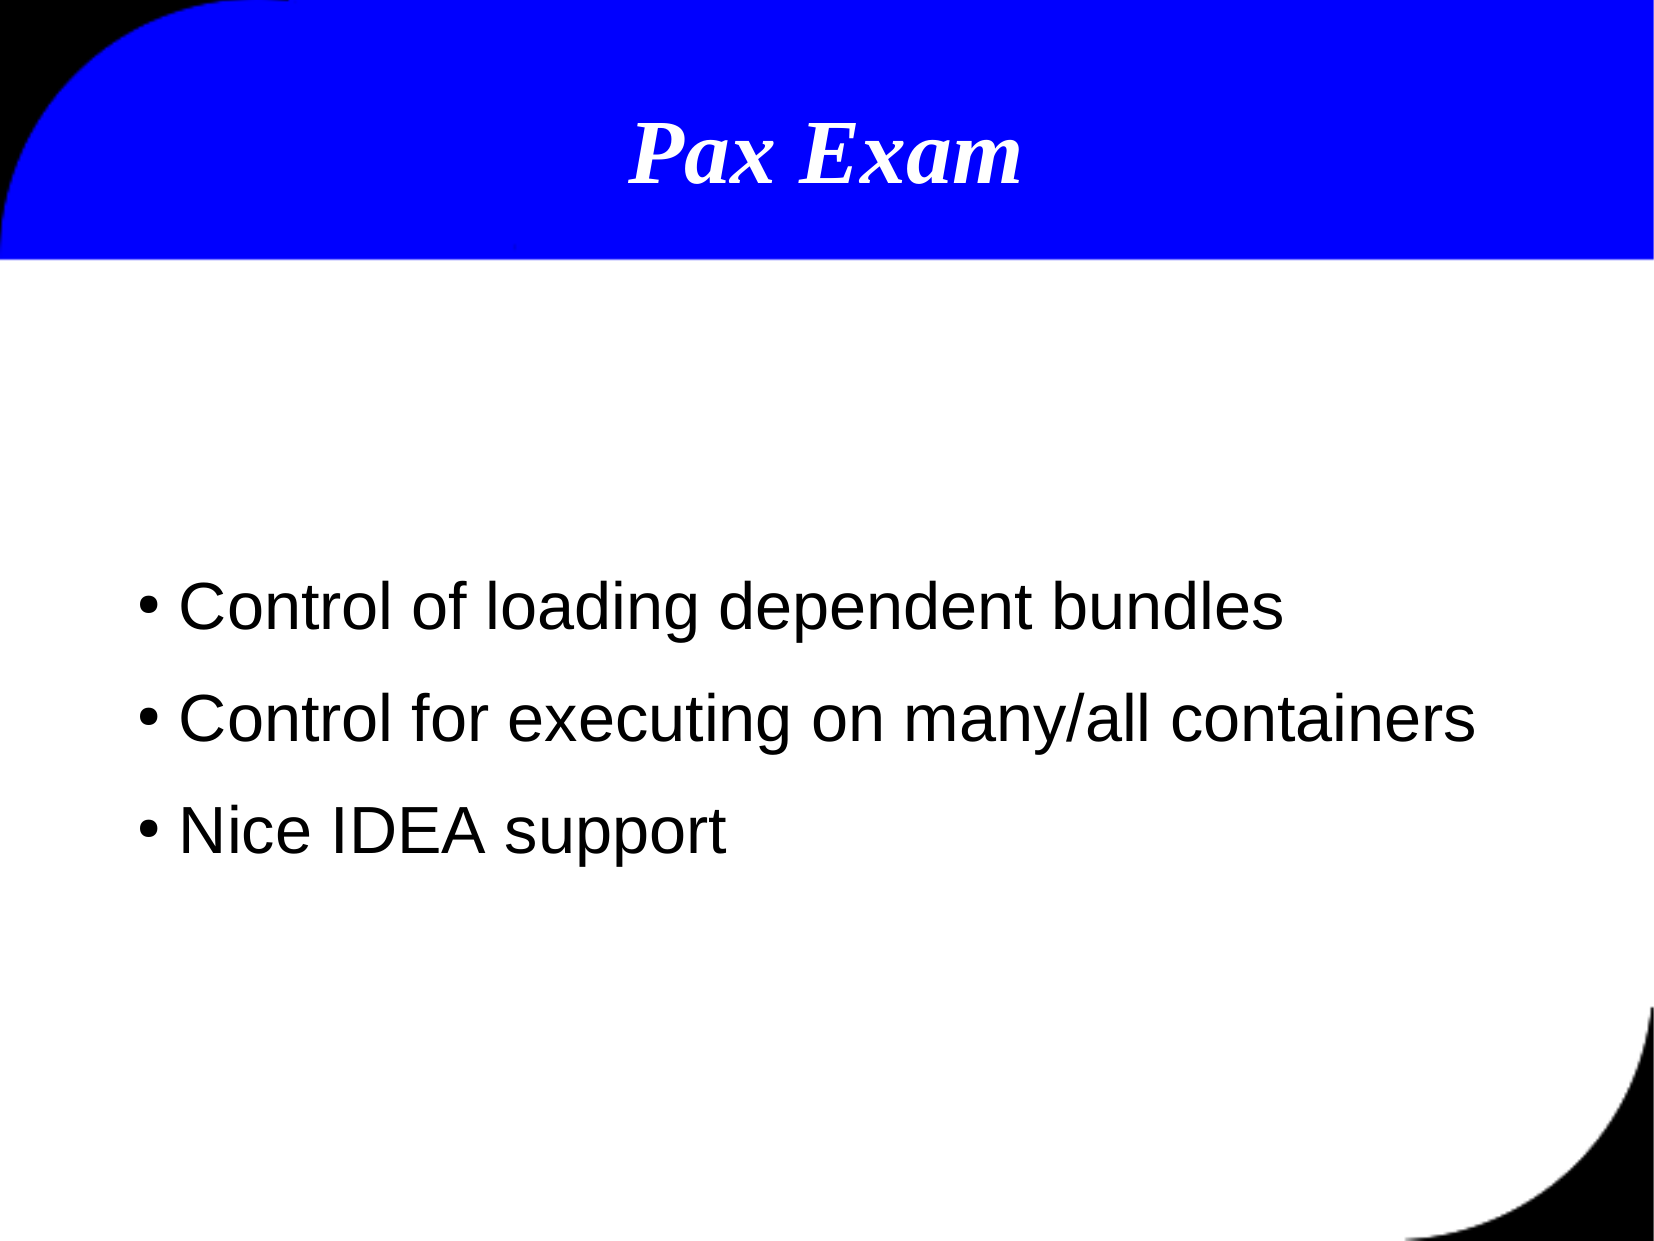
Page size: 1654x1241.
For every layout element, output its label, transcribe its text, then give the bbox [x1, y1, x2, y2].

picture [0, 0, 1654, 1241]
subtitle Control of loading dependent bundles Control for executing on many/all containers Nice IDEA support [136, 297, 1517, 1102]
title Pax Exam [82, 49, 1571, 257]
